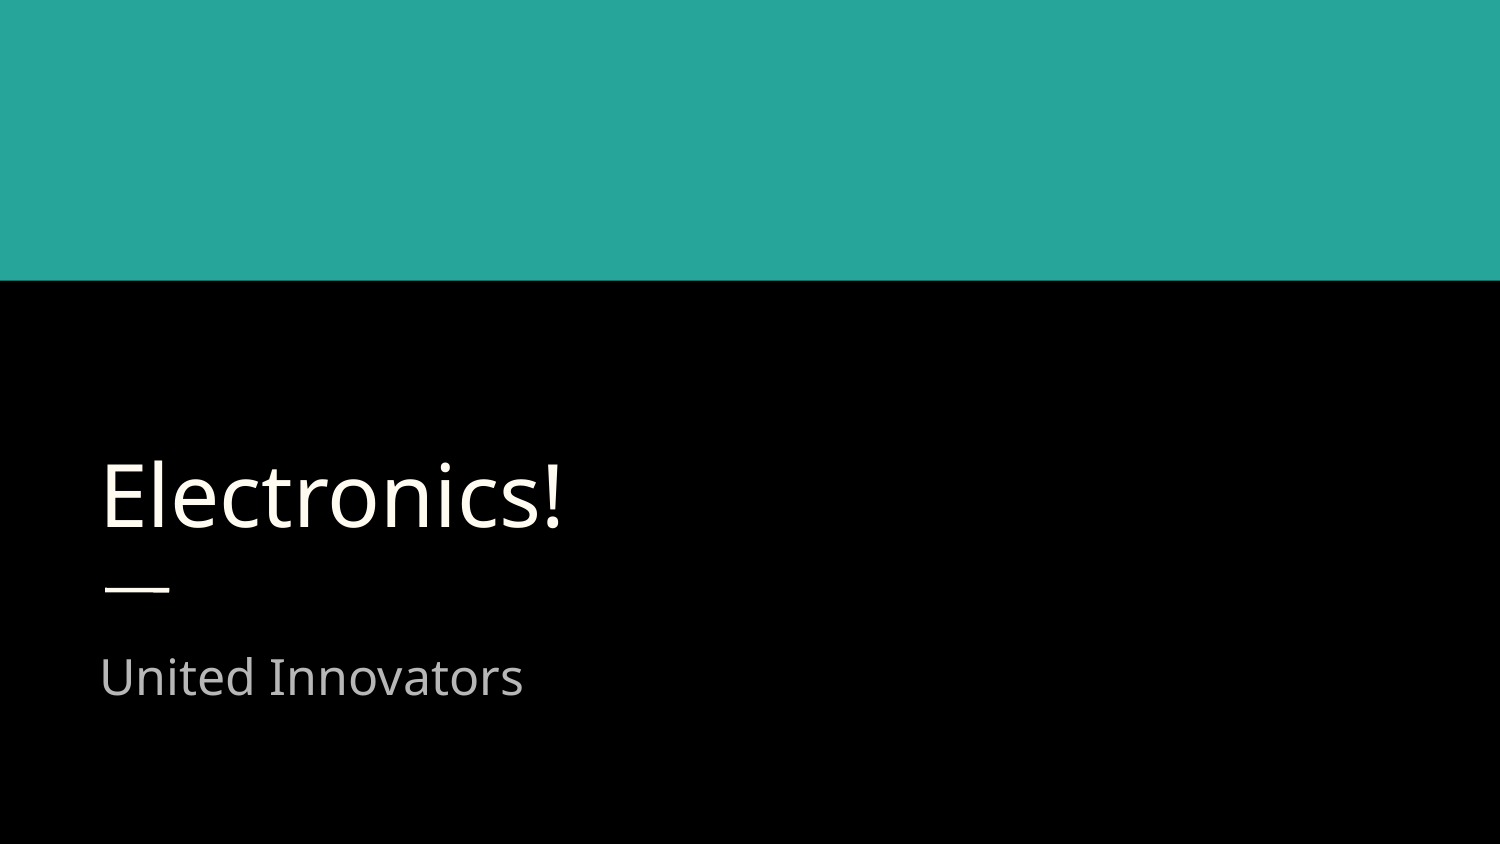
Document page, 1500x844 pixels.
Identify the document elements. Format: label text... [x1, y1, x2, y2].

subtitle United Innovators [84, 630, 1416, 760]
title Electronics! [84, 310, 1416, 561]
